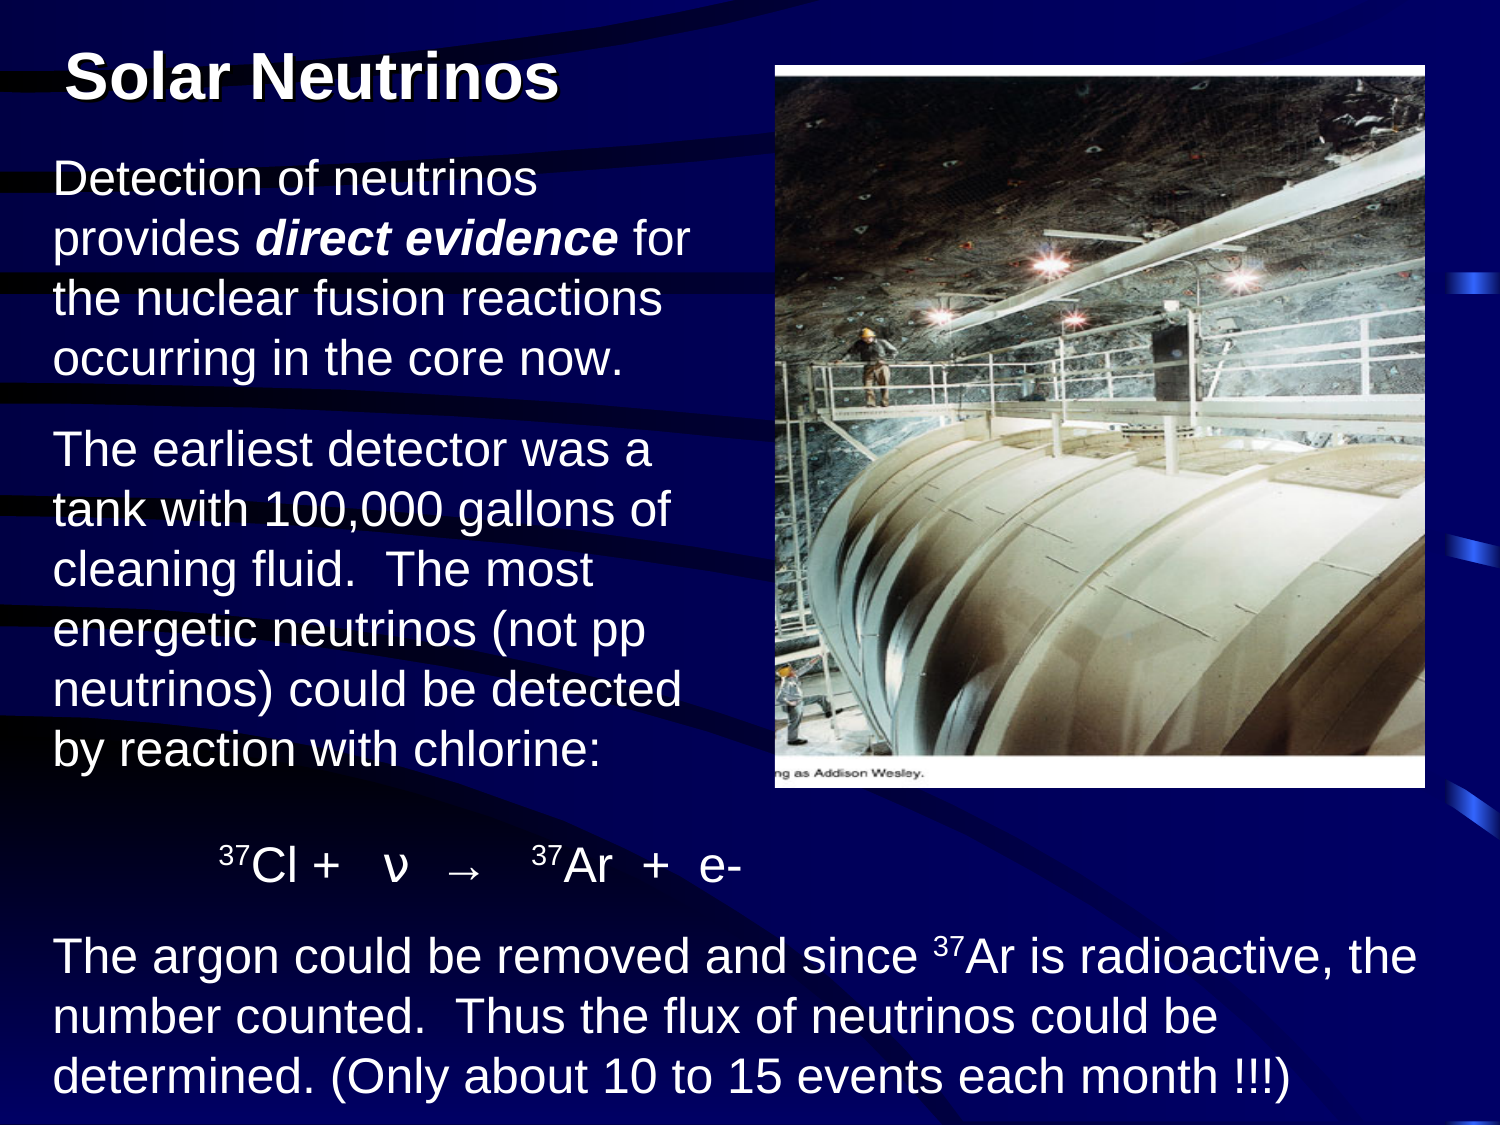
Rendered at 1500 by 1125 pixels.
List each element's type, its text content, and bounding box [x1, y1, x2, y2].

text_box Solar Neutrinos [49, 24, 751, 121]
text_box 37Cl + ν → 37Ar + e- The argon could be removed and since 37Ar is radioactive, the number counted. Thus the flux of neutrinos could be determined. (Only about 10 to 15 events each month !!!) [37, 825, 1463, 1112]
picture [774, 65, 1426, 788]
text_box Detection of neutrinos provides direct evidence for the nuclear fusion reactions occurring in the core now. The earliest detector was a tank with 100,000 gallons of cleaning fluid. The most energetic neutrinos (not pp neutrinos) could be detected by reaction with chlorine: [37, 137, 713, 785]
